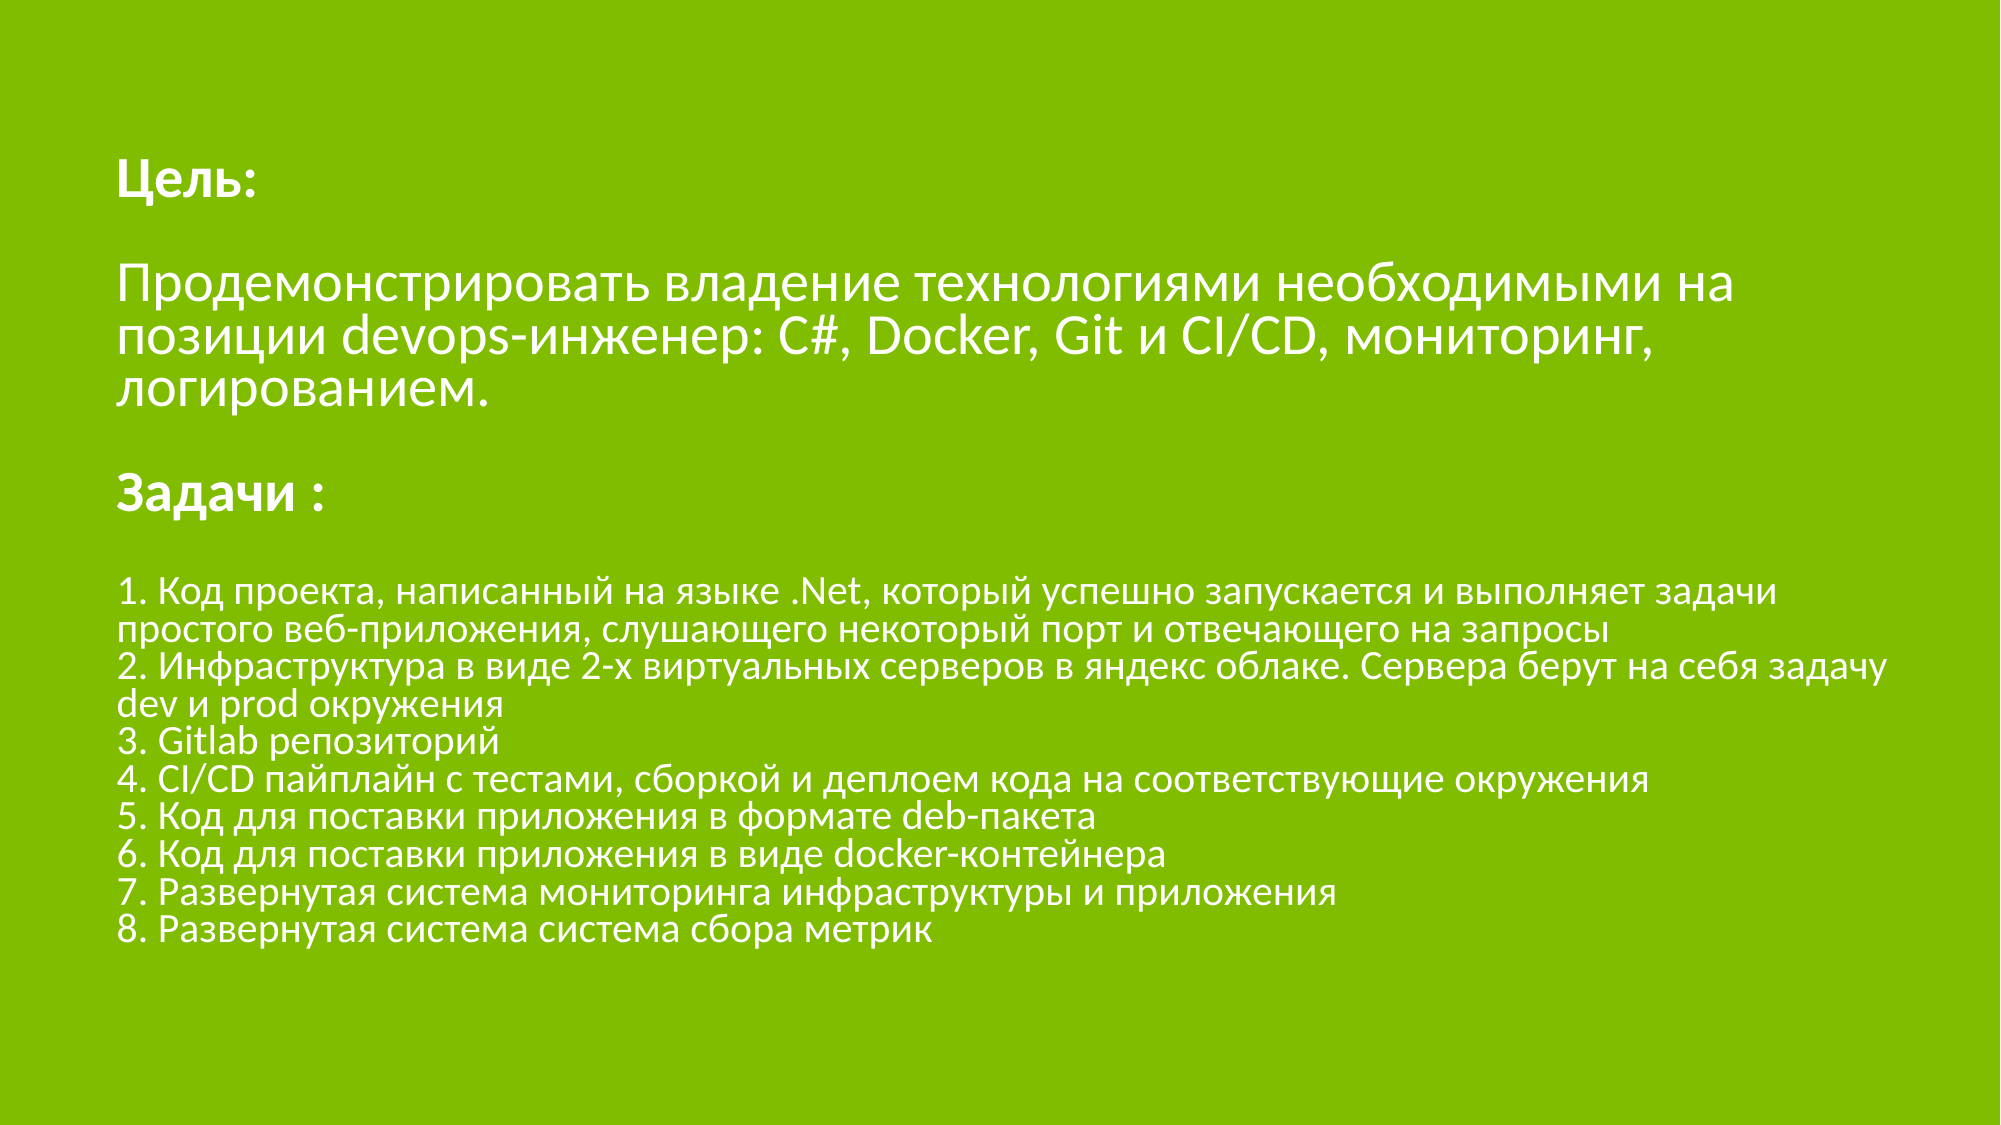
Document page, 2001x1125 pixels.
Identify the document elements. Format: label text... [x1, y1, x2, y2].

title Цель: Продемонстрировать владение технологиями необходимыми на позиции devops-инженер: С#, Docker, Git и CI/CD, мониторинг, логированием. Задачи : 1. Код проекта, написанный на языке .Net, который успешно запускается и выполняет задачи простого веб-приложения, слушающего некоторый порт и отвечающего на запросы 2. Инфраструктура в виде 2-х виртуальных серверов в яндекс облаке. Сервера берут на себя задачу dev и prod окружения 3. Gitlab репозиторий 4. CI/CD пайплайн с тестами, сборкой и деплоем кода на соответствующие окружения 5. Код для поставки приложения в формате deb-пакета 6. Код для поставки приложения в виде docker-контейнера 7. Развернутая система мониторинга инфраструктуры и приложения 8. Развернутая система система сбора метрик [101, 147, 1948, 1042]
